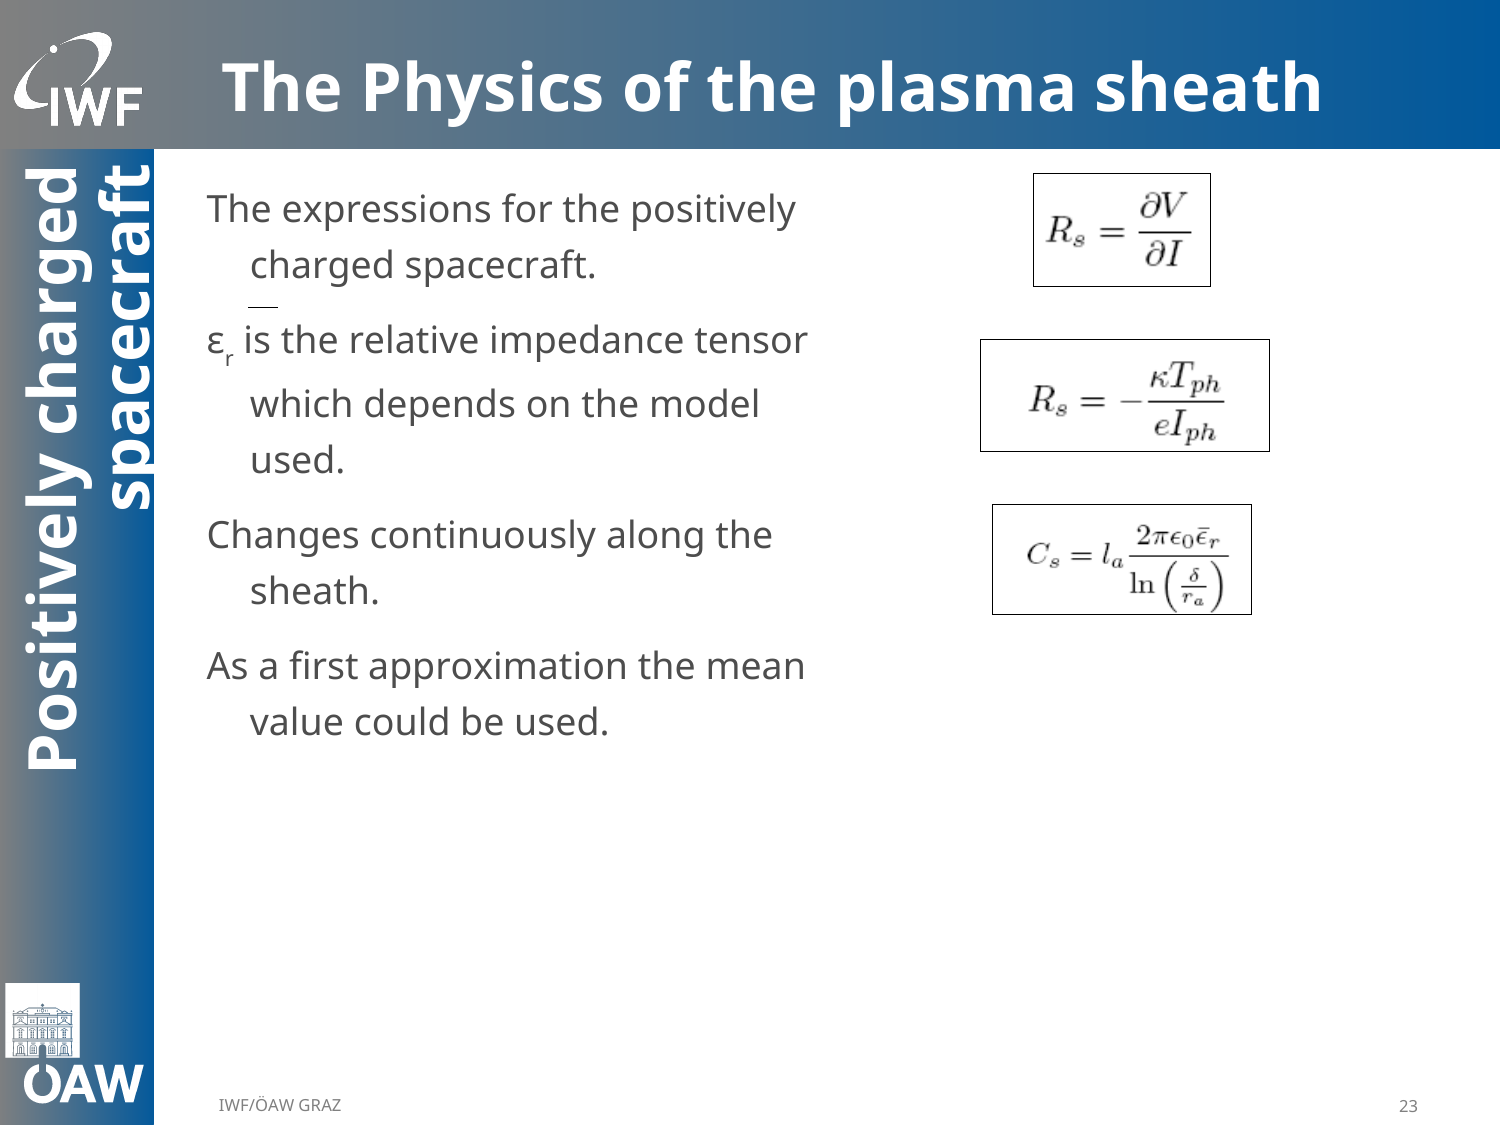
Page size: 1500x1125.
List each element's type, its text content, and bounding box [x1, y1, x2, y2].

picture [1022, 615, 1247, 621]
picture [5, 983, 154, 1105]
picture [8, 32, 154, 132]
picture [1034, 177, 1210, 280]
picture [1022, 348, 1235, 451]
text_box Positively charged spacecraft [29, 148, 154, 959]
title The Physics of the plasma sheath [206, 31, 1459, 149]
picture [1022, 518, 1247, 614]
list The expressions for the positively charged spacecraft. εr is the relative impedance tensor which depends on the model used. Changes continuously along the sheath. As a first approximation the mean value could be used. [206, 177, 827, 1075]
